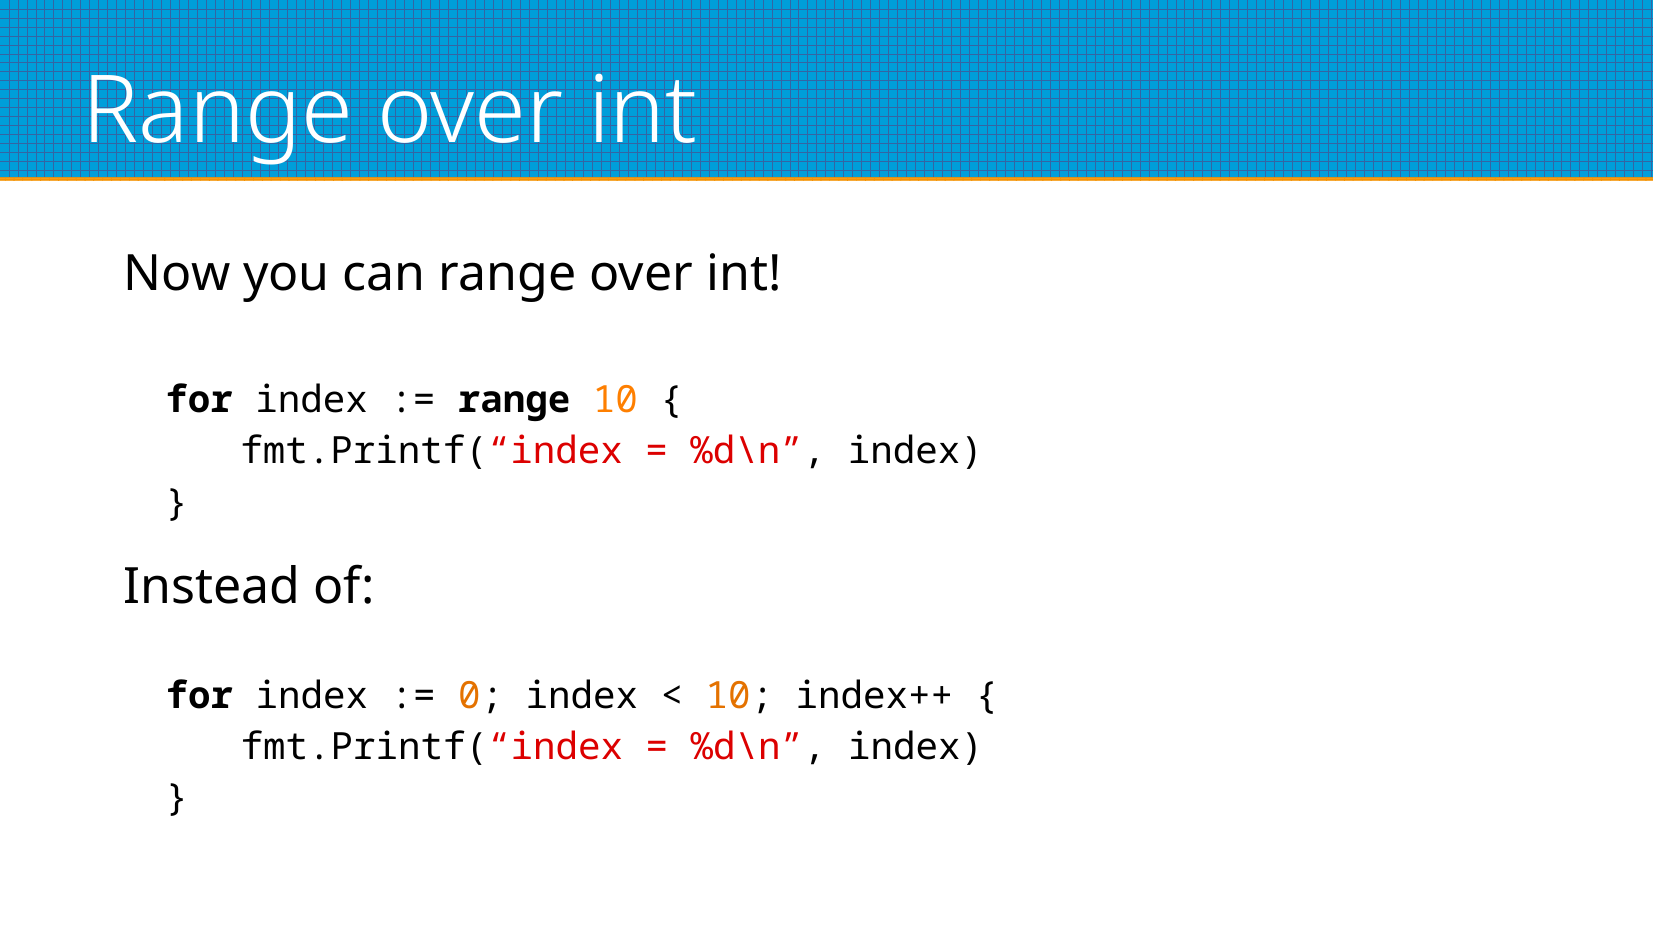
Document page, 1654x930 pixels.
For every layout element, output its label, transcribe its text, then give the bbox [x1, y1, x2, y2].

text_box for index := 0; index < 10; index++ { fmt.Printf(“index = %d\n”, index) } [159, 662, 1005, 828]
list Now you can range over int! [52, 236, 1633, 376]
list Instead of: [52, 549, 788, 689]
text_box for index := range 10 { fmt.Printf(“index = %d\n”, index) } [159, 366, 989, 532]
title Range over int [82, 14, 1571, 171]
